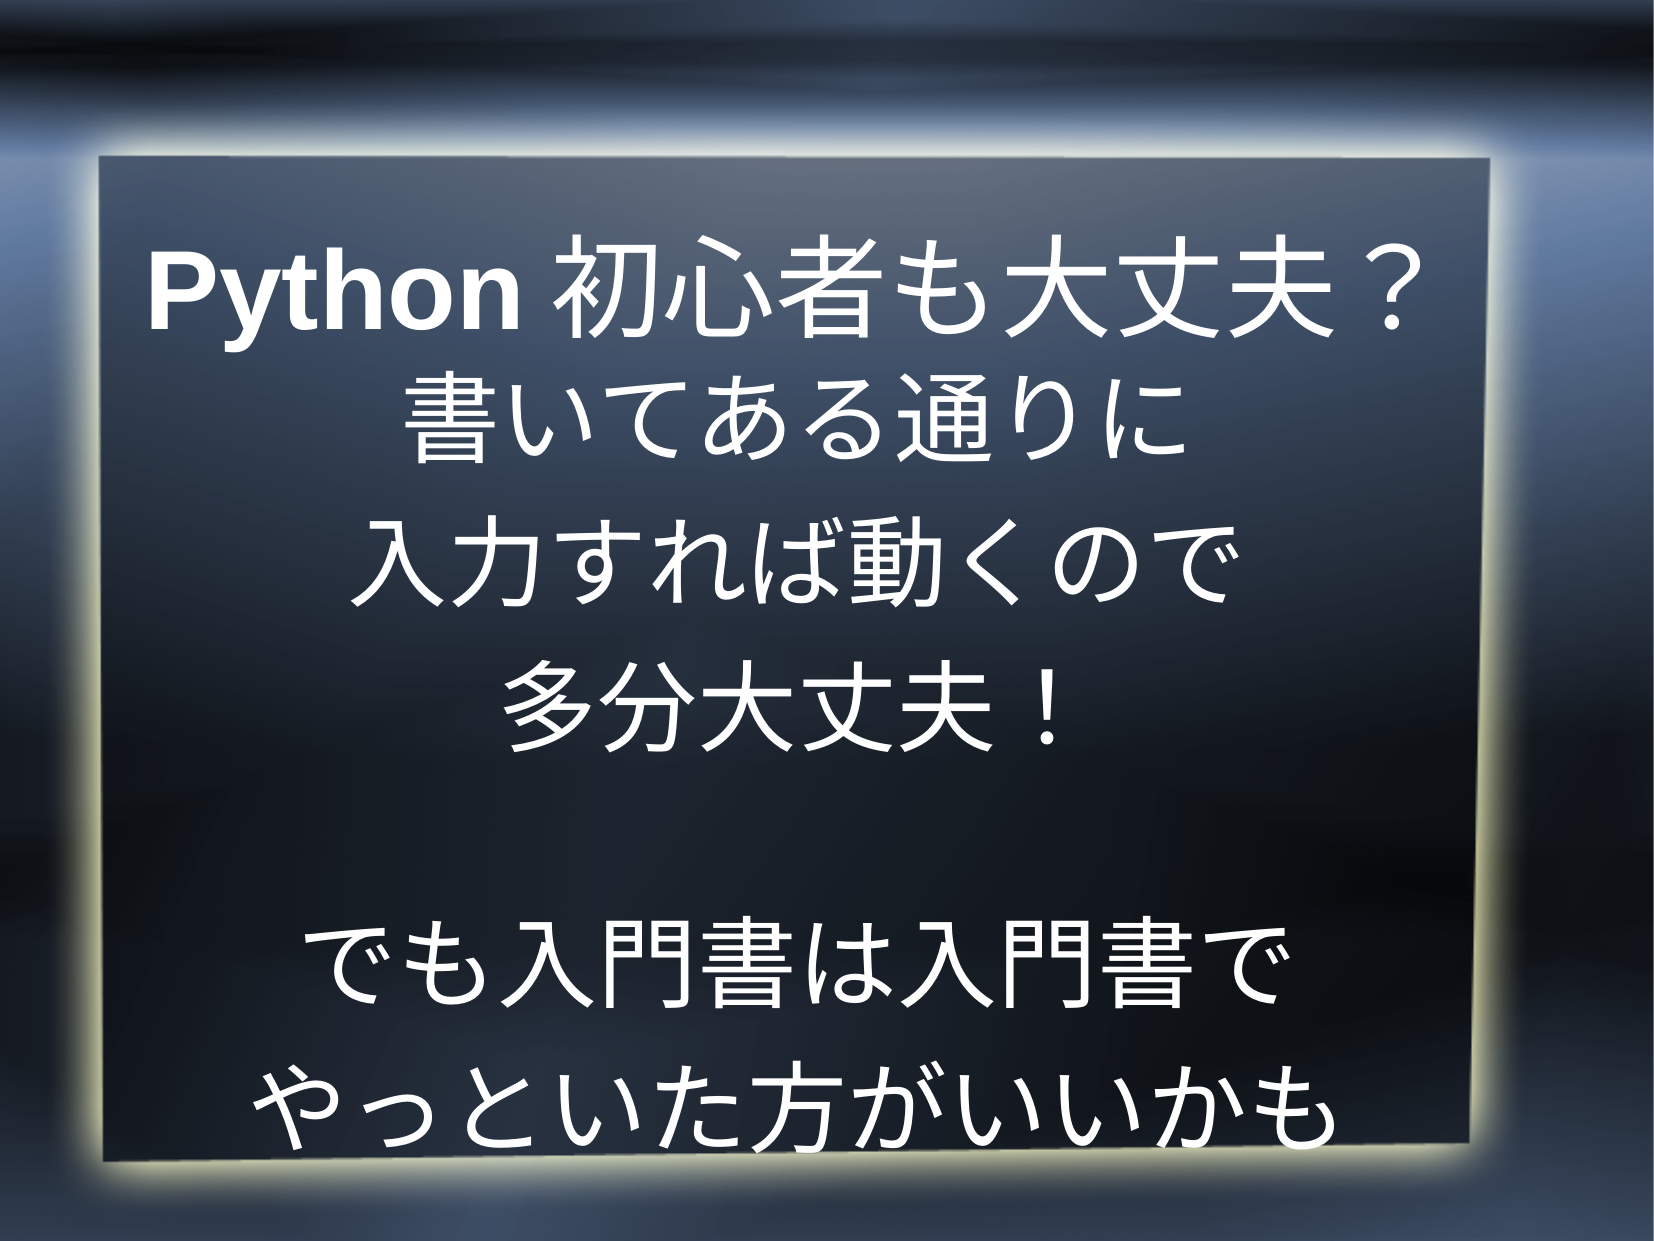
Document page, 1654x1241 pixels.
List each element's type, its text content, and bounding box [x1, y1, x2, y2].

subtitle 書いてある通りに 入力すれば動くので 多分大丈夫！ でも入門書は入門書で やっといた方がいいかも [88, 383, 1506, 1130]
title Python初心者も大丈夫？ [59, 177, 1536, 384]
picture [0, 0, 1654, 1241]
